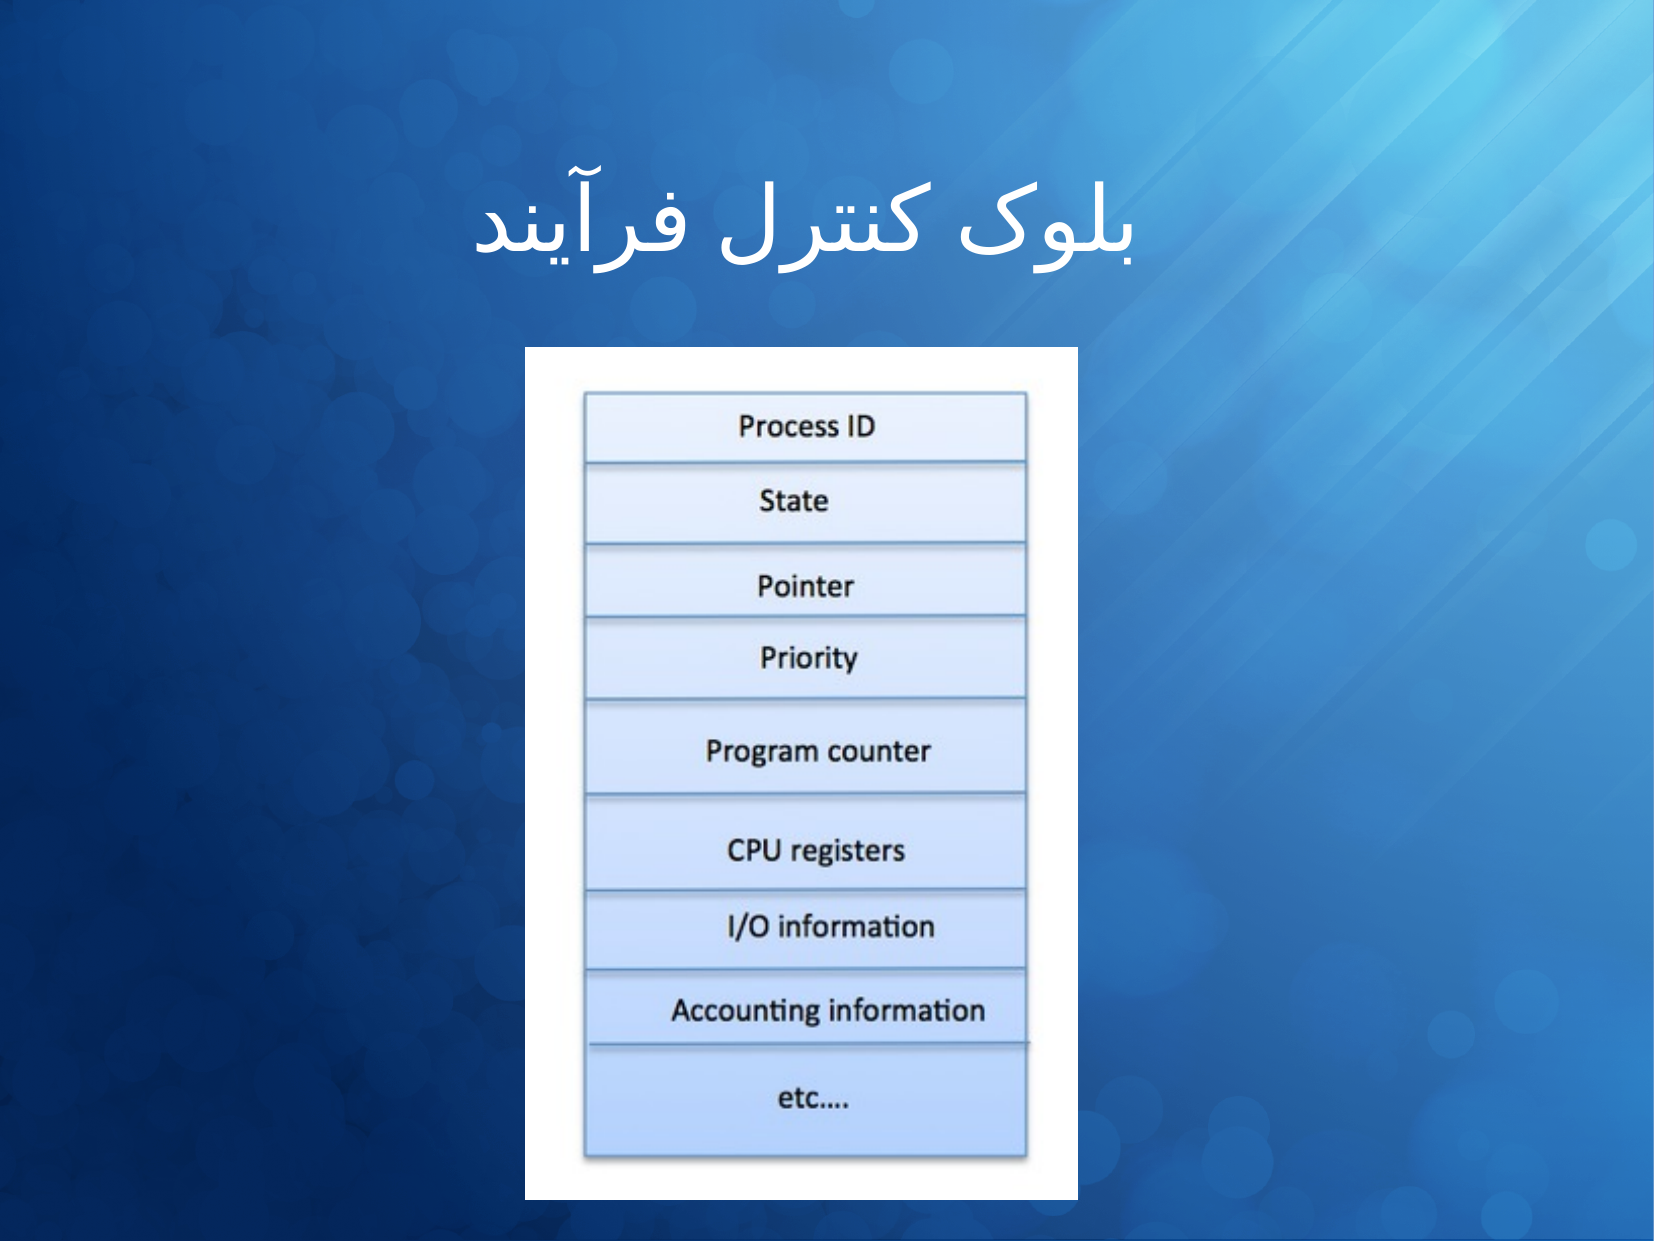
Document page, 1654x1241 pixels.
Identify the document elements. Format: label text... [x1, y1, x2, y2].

title بلوک کنترل فرآیند [112, 154, 1501, 305]
picture [0, 0, 1654, 1241]
